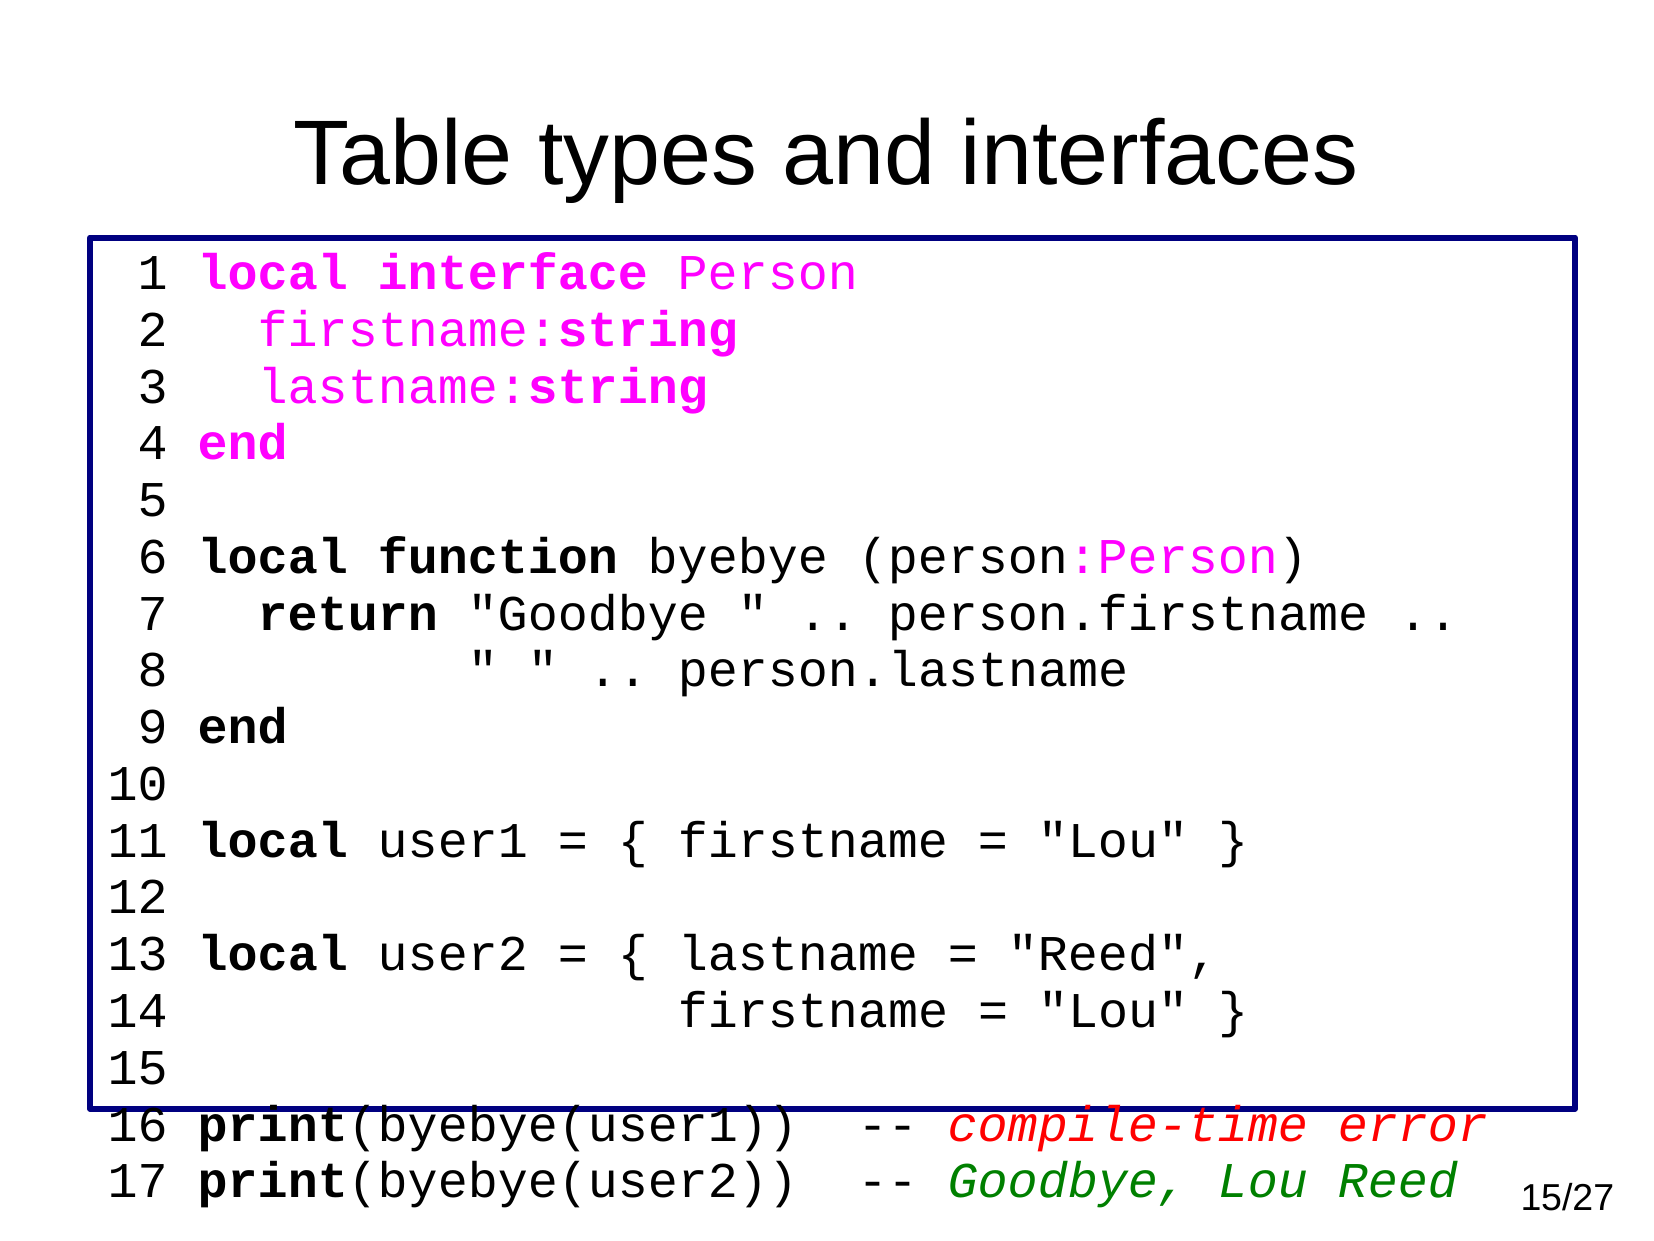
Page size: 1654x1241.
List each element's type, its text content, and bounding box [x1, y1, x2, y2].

title Table types and interfaces [82, 49, 1571, 257]
text_box 1 local interface Person 2 firstname:string 3 lastname:string 4 end 5 6 local function byebye (person:Person) 7 return "Goodbye " .. person.firstname .. 8 " " .. person.lastname 9 end 10 11 local user1 = { firstname = "Lou" } 12 13 local user2 = { lastname = "Reed", 14 firstname = "Lou" } 15 16 print(byebye(user1)) -- compile-time error 17 print(byebye(user2)) -- Goodbye, Lou Reed [90, 237, 1576, 1109]
text_box 15/27 [1495, 1168, 1630, 1239]
